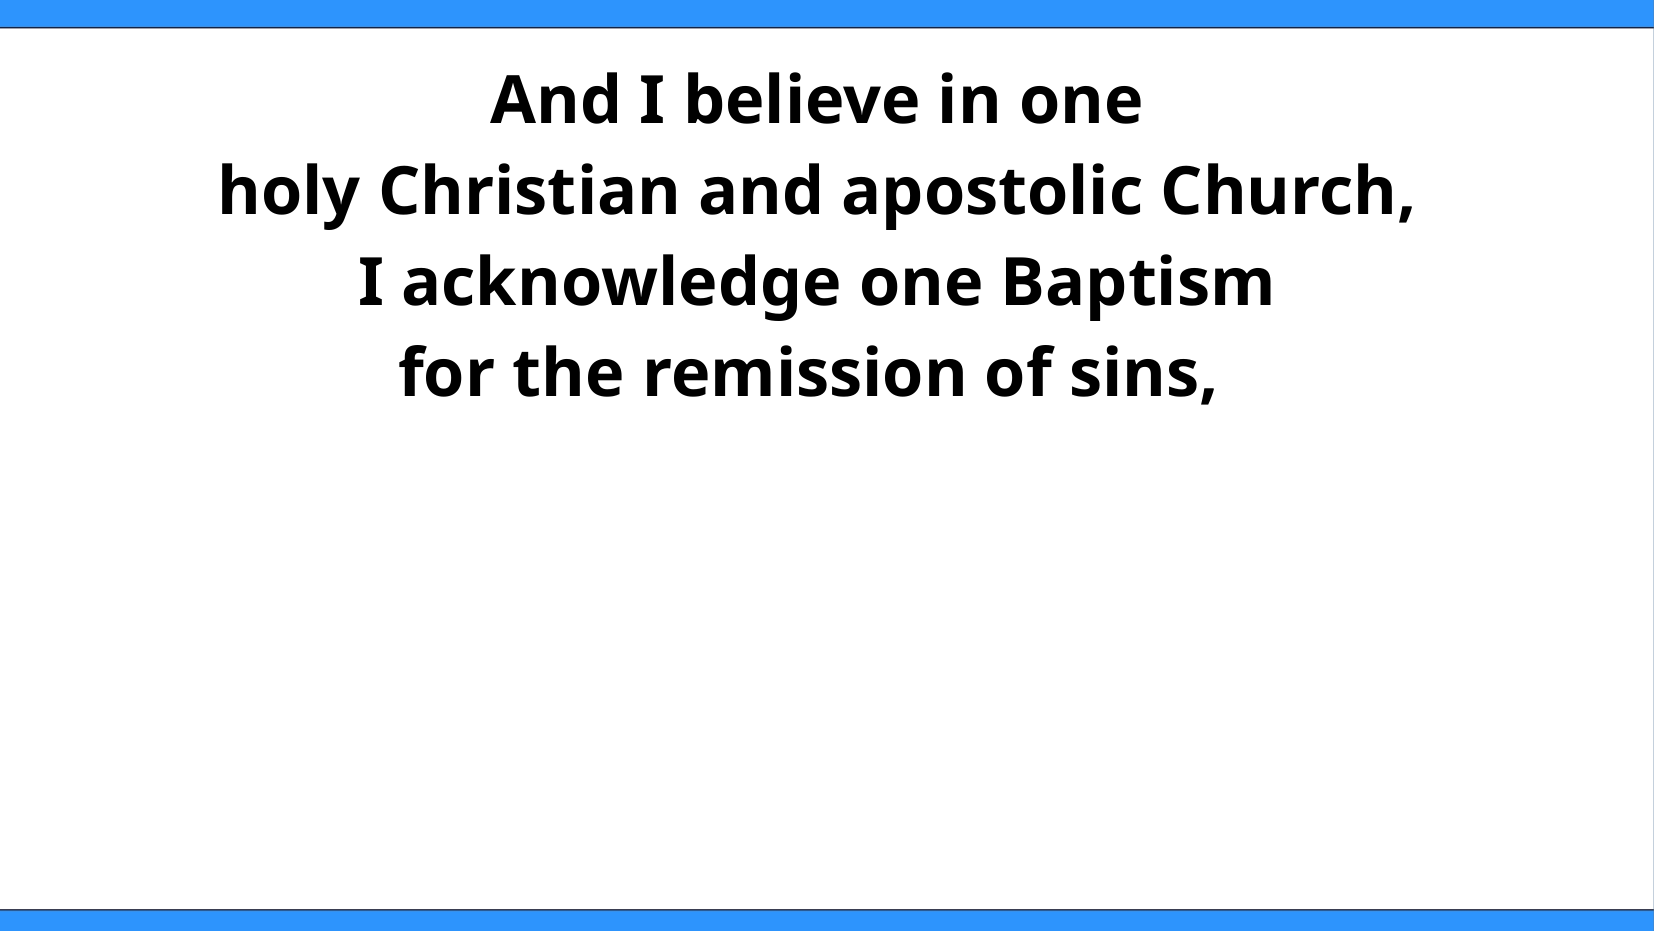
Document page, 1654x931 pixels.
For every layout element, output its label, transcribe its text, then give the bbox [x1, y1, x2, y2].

picture [0, 0, 1654, 931]
text_box And I believe in one holy Christian and apostolic Church, I acknowledge one Baptism for the remission of sins, [75, 45, 1561, 533]
